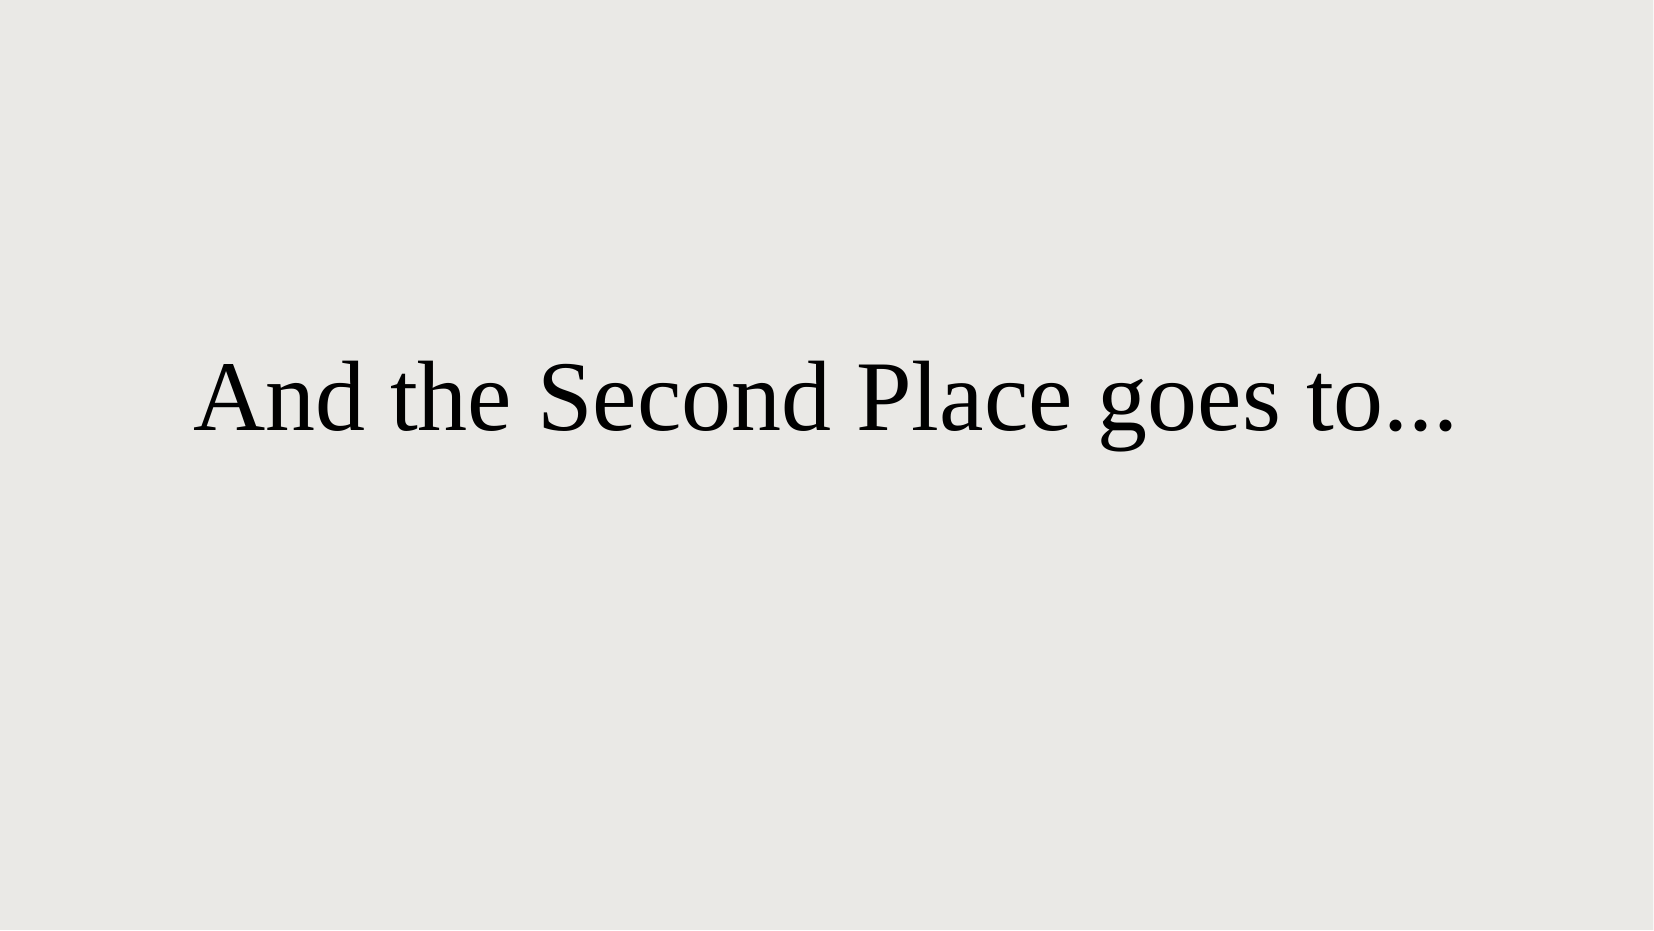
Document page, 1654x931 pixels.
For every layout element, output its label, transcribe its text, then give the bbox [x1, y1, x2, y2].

subtitle And the Second Place goes to... [82, 37, 1571, 757]
